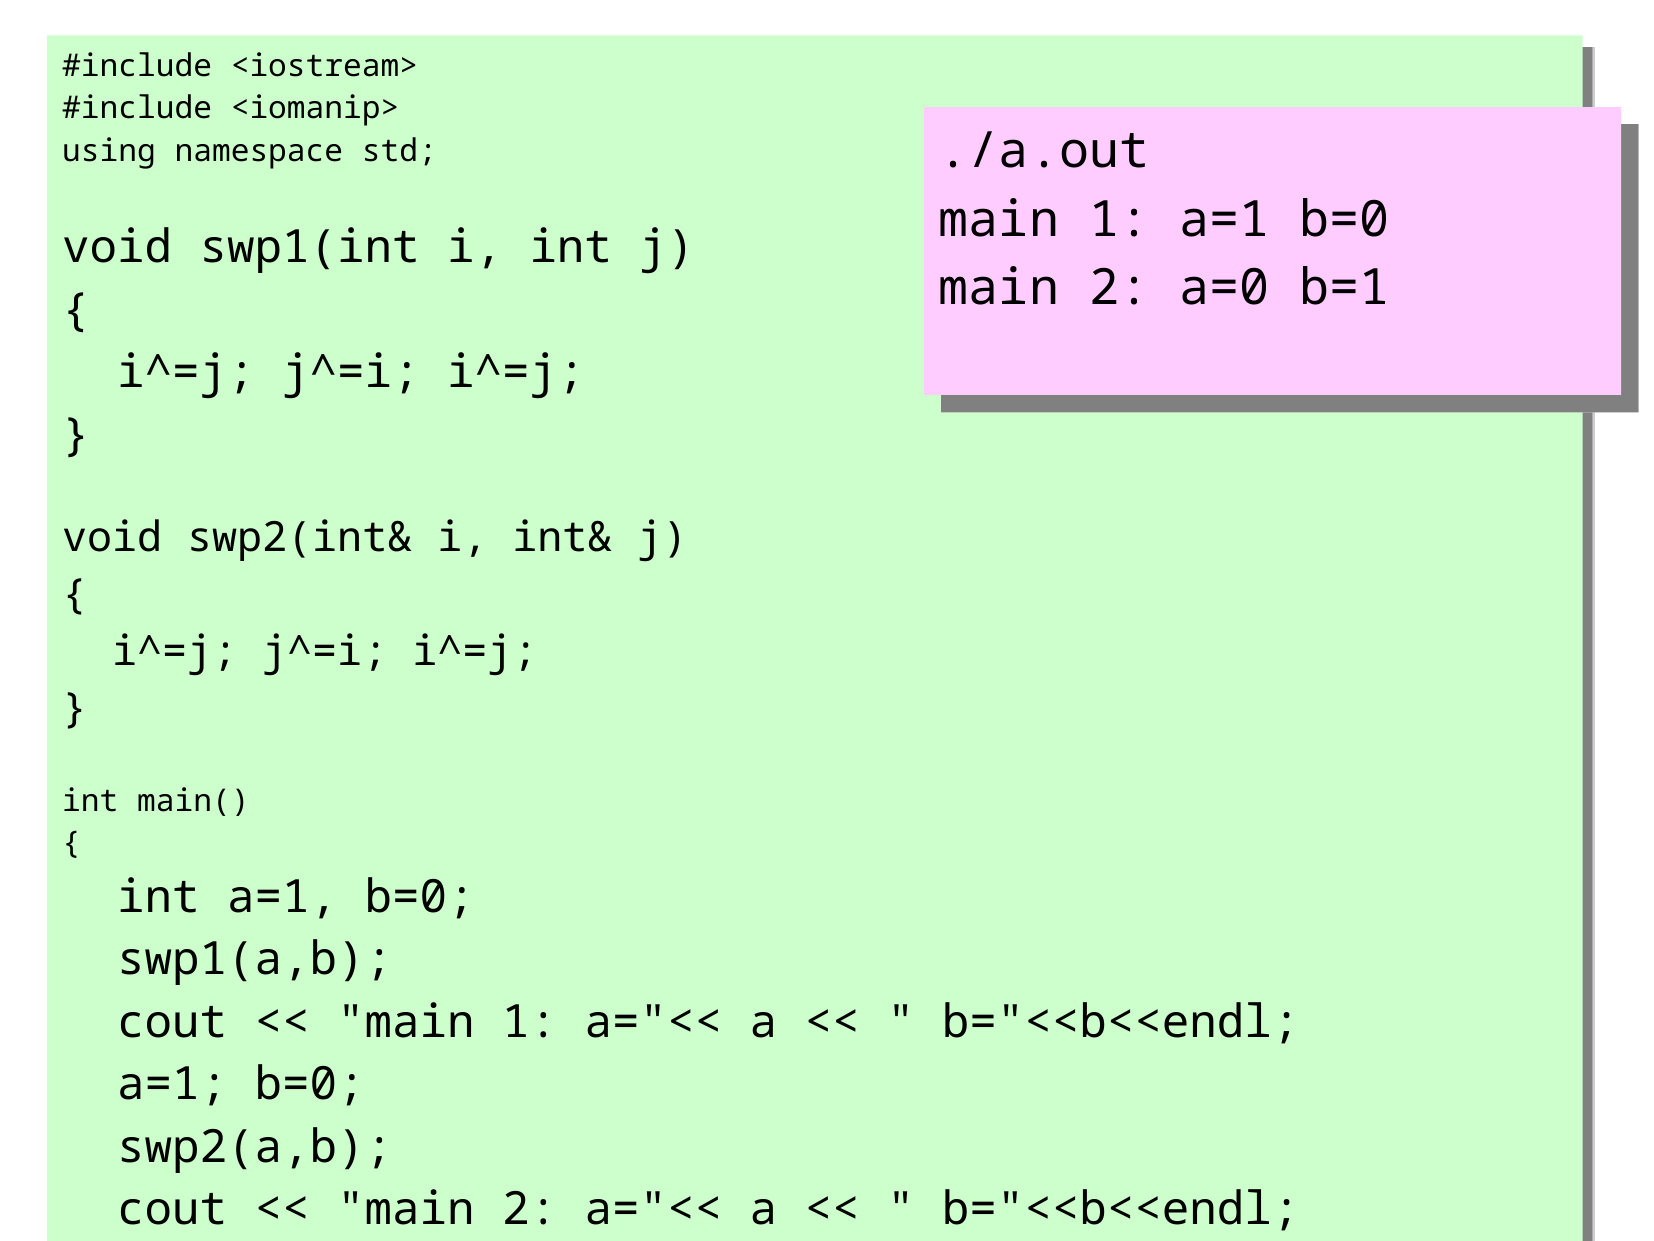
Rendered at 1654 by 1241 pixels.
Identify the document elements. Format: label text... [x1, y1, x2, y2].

text_box ./a.out main 1: a=1 b=0 main 2: a=0 b=1 [924, 107, 1622, 367]
text_box #include <iostream> #include <iomanip> using namespace std; void swp1(int i, int j) { i^=j; j^=i; i^=j; } void swp2(int& i, int& j) { i^=j; j^=i; i^=j; } int main() { int a=1, b=0; swp1(a,b); cout << "main 1: a="<< a << " b="<<b<<endl; a=1; b=0; swp2(a,b); cout << "main 2: a="<< a << " b="<<b<<endl; return 0; } [47, 35, 1583, 1213]
